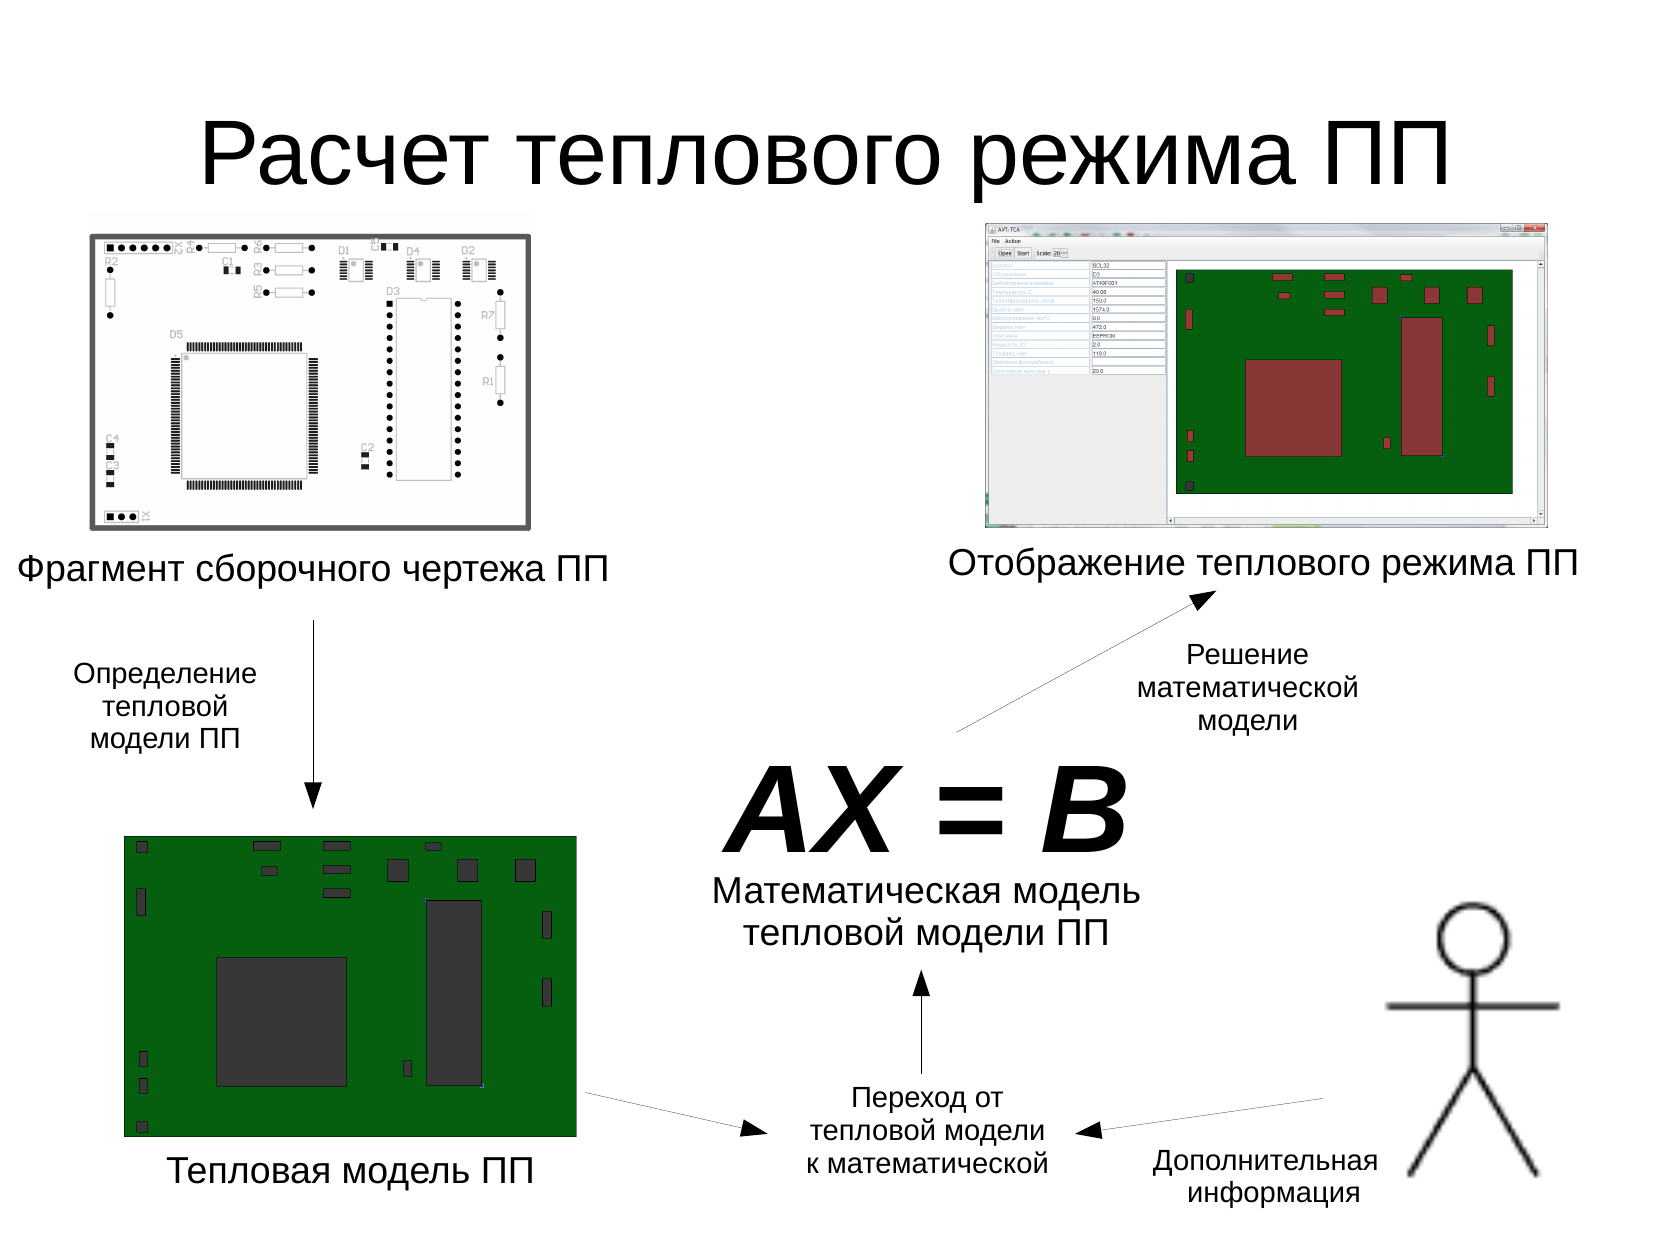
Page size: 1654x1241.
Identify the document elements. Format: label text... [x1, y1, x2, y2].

text_box Математическая модель тепловой модели ПП [696, 862, 1245, 962]
title Расчет теплового режима ПП [82, 49, 1571, 257]
text_box Решение математической модели [1122, 630, 1382, 745]
text_box Дополнительная информация [1138, 1136, 1394, 1217]
picture [1346, 885, 1598, 1217]
text_box Отображение теплового режима ПП [933, 533, 1595, 591]
picture [985, 223, 1548, 528]
text_box Фрагмент сборочного чертежа ПП [1, 539, 625, 597]
text_box AX = B [709, 732, 1146, 862]
picture [88, 211, 535, 532]
text_box Переход от тепловой модели к математической [791, 1073, 1075, 1188]
picture [112, 828, 586, 1142]
text_box Тепловая модель ПП [151, 1141, 551, 1199]
text_box Определение тепловой модели ПП [47, 649, 284, 763]
